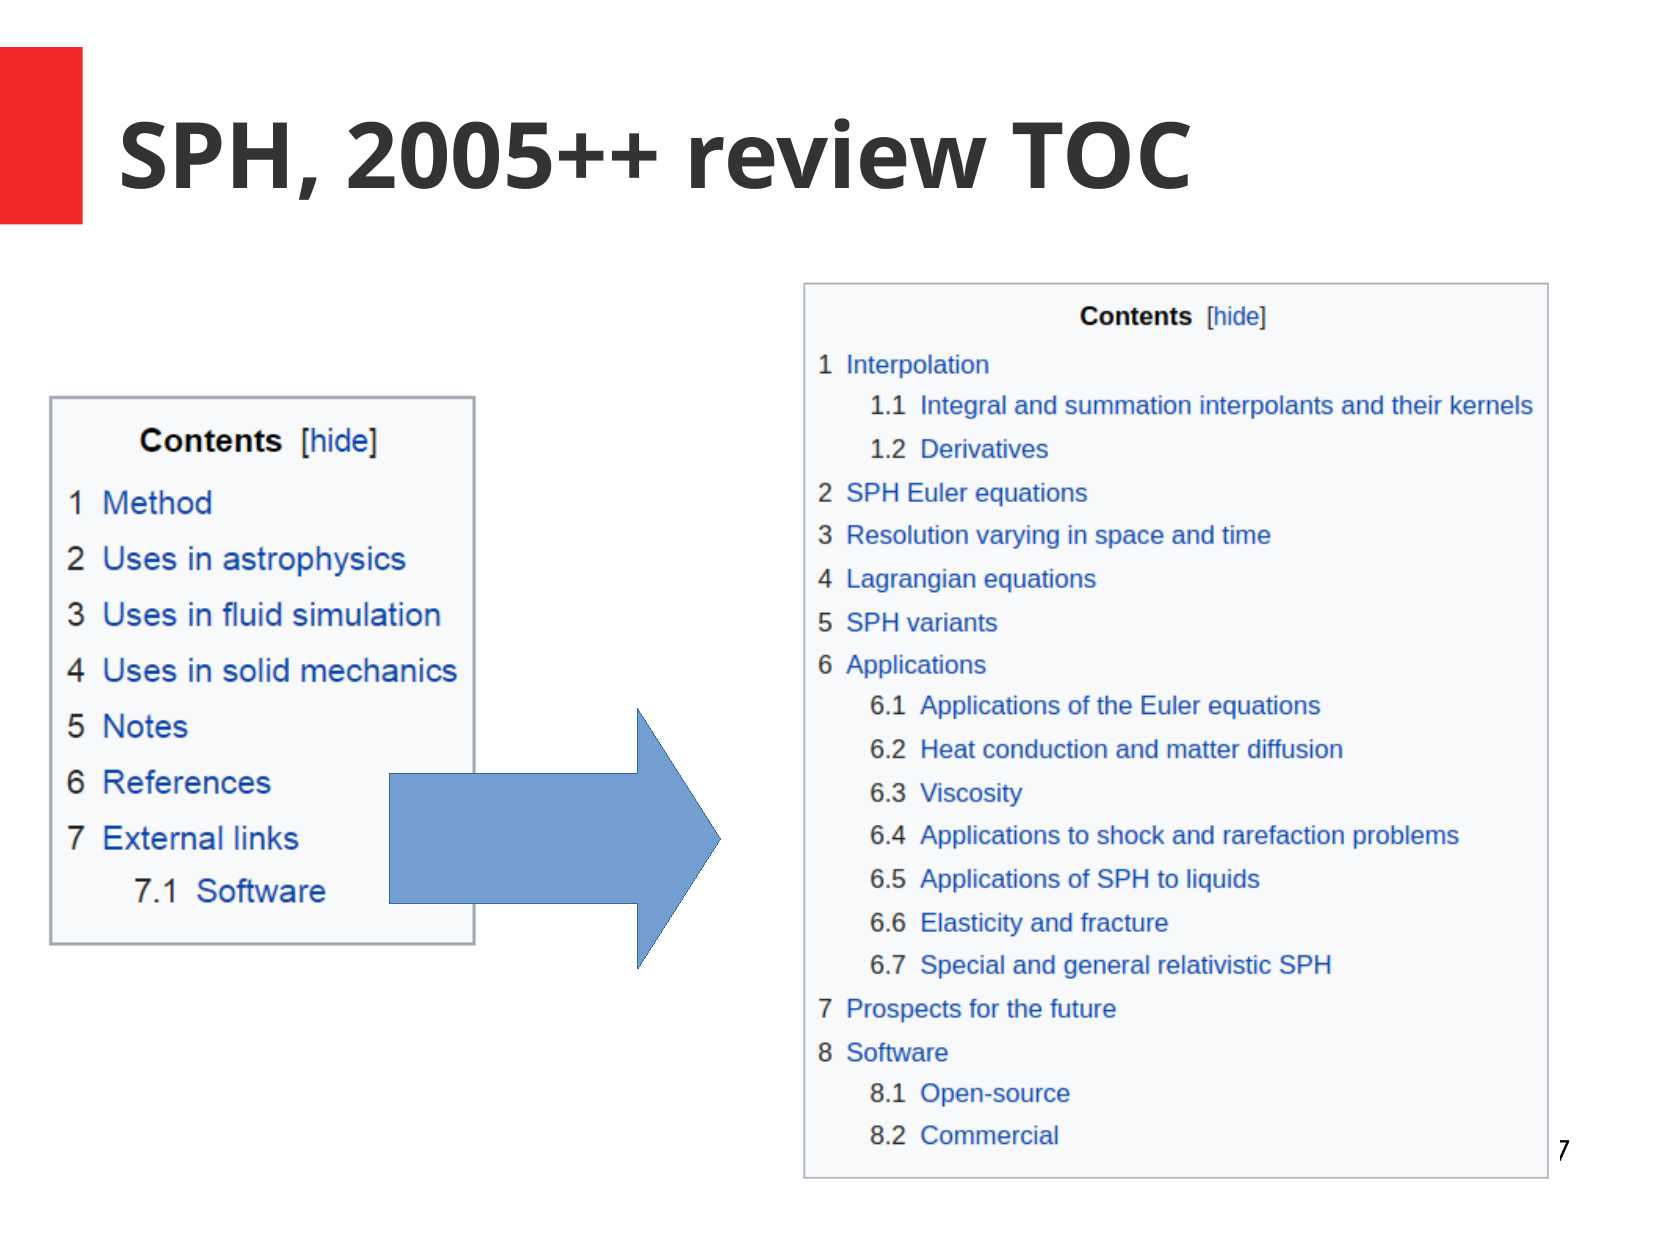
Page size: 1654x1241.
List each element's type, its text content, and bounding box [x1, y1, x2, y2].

text_box [389, 708, 721, 969]
picture [35, 377, 492, 957]
picture [799, 269, 1560, 1193]
title SPH, 2005++ review TOC [118, 49, 1571, 257]
